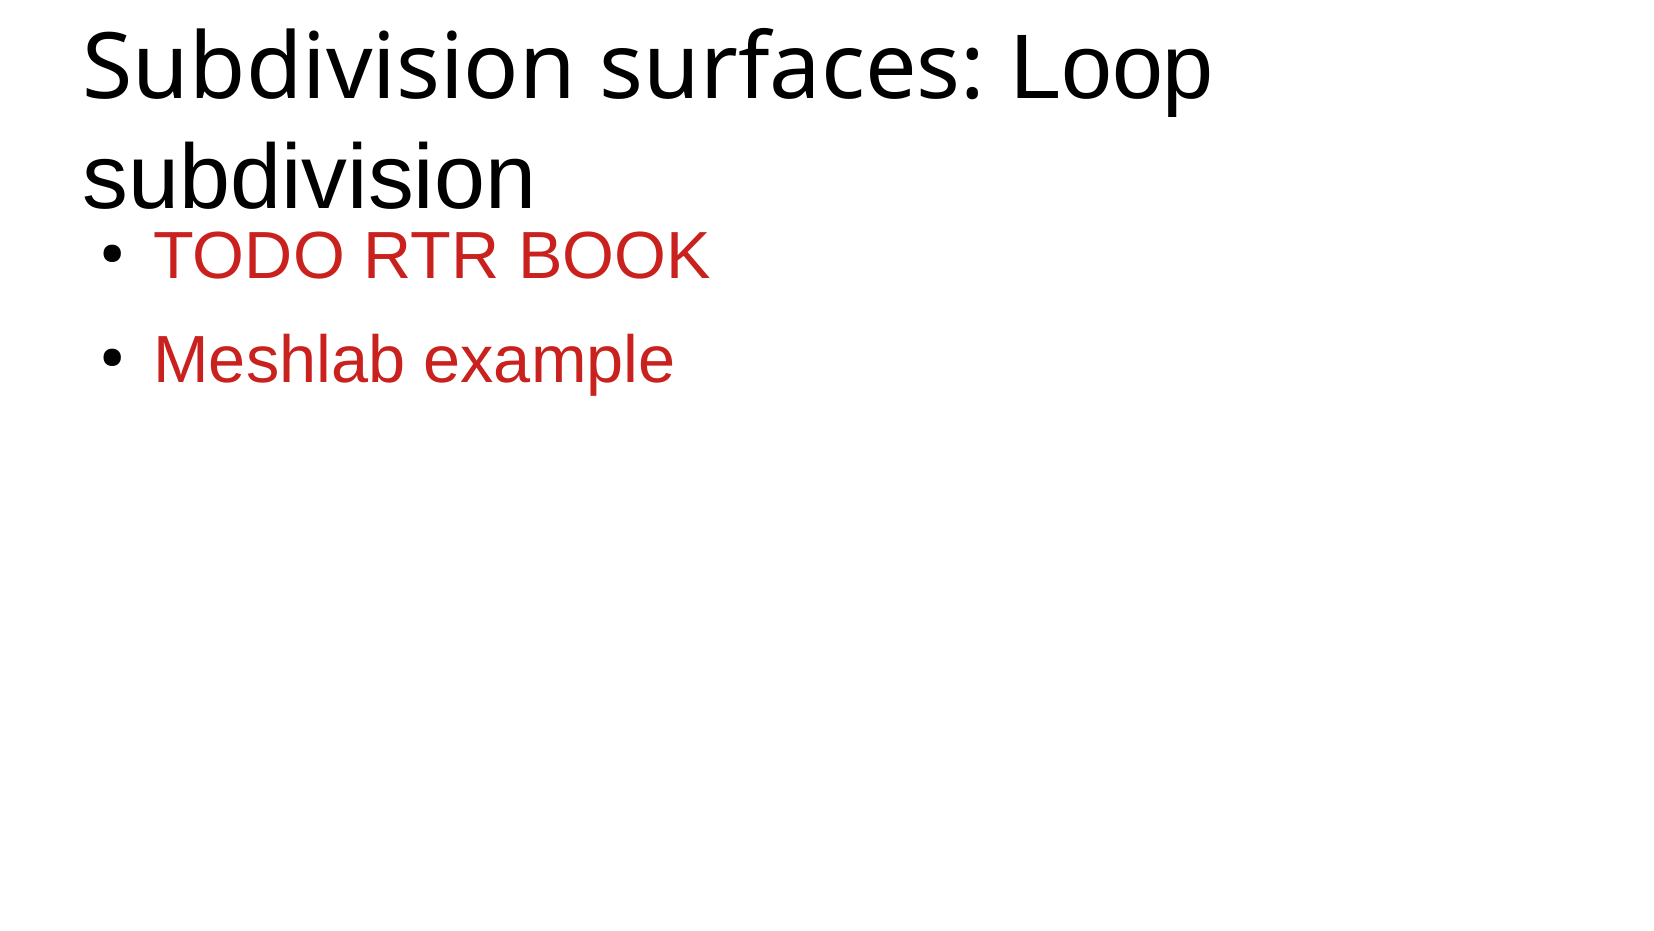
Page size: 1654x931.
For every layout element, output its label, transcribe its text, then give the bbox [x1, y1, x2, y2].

title Subdivision surfaces: Loop subdivision [82, 37, 1571, 193]
list TODO RTR BOOK Meshlab example [82, 217, 1571, 758]
